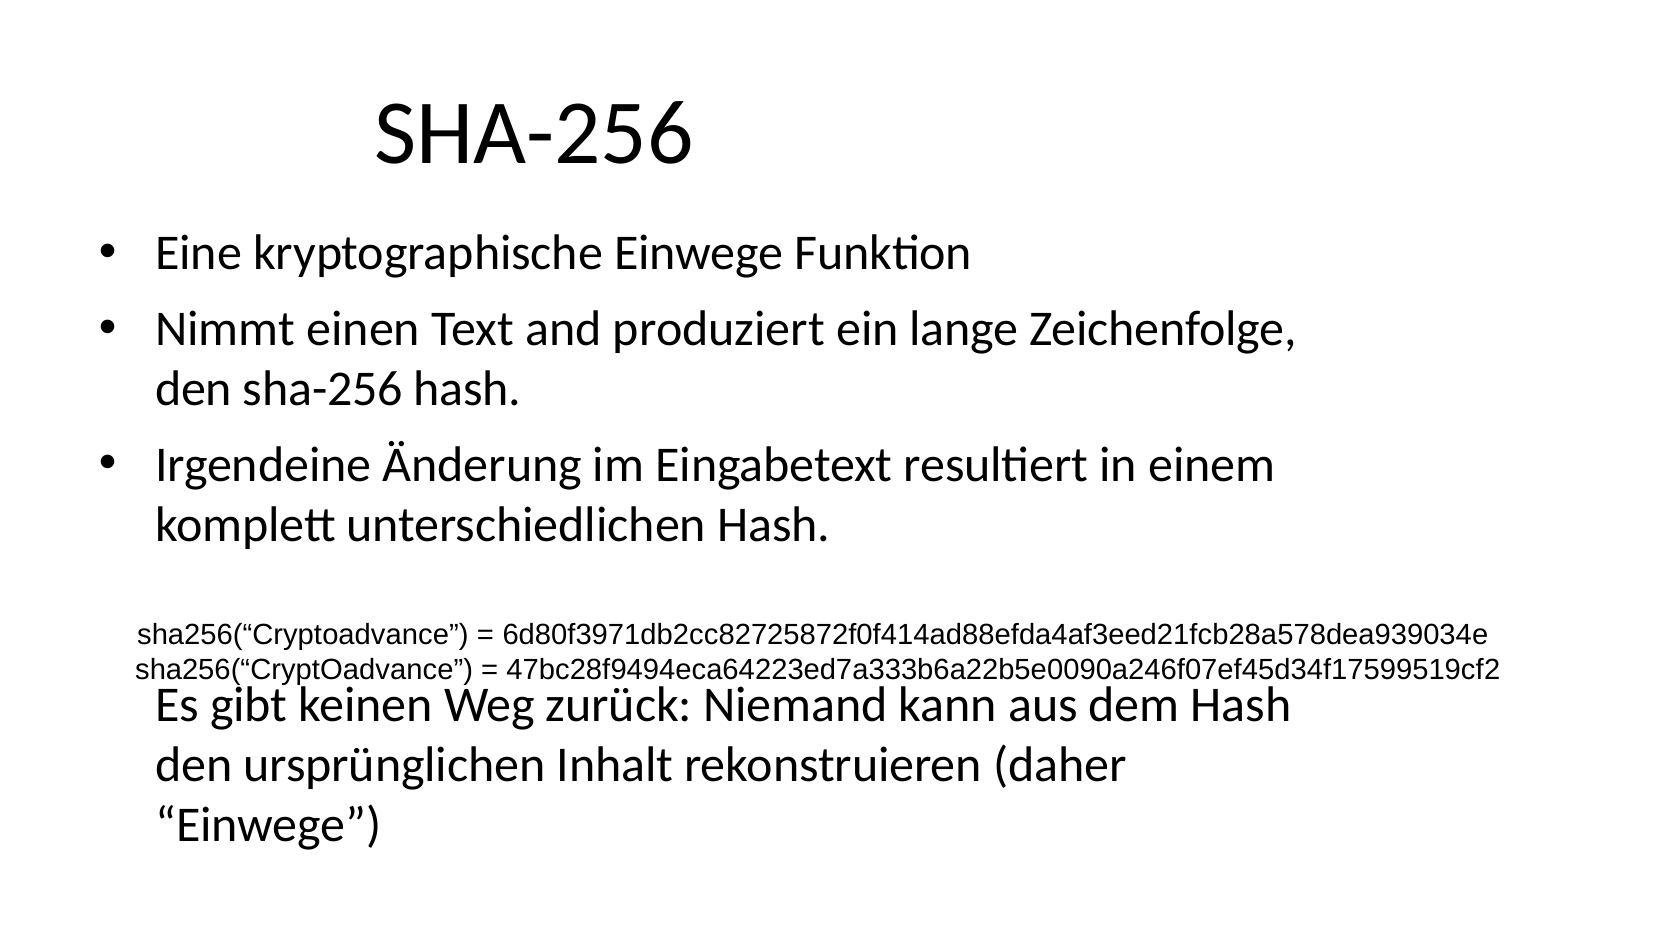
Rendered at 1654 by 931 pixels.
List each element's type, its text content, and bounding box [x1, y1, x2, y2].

text_box sha256(“Cryptoadvance”) = 6d80f3971db2cc82725872f0f414ad88efda4af3eed21fcb28a578dea939034e sha256(“CryptOadvance”) = 47bc28f9494eca64223ed7a333b6a22b5e0090a246f07ef45d34f17599519cf2 [135, 614, 1576, 685]
text_box Eine kryptographische Einwege Funktion Nimmt einen Text and produziert ein lange Zeichenfolge, den sha-256 hash. Irgendeine Änderung im Eingabetext resultiert in einem komplett unterschiedlichen Hash. Es gibt keinen Weg zurück: Niemand kann aus dem Hash den ursprünglichen Inhalt rekonstruieren (daher “Einwege”) [96, 219, 1483, 852]
title SHA-256 [99, 27, 1555, 220]
